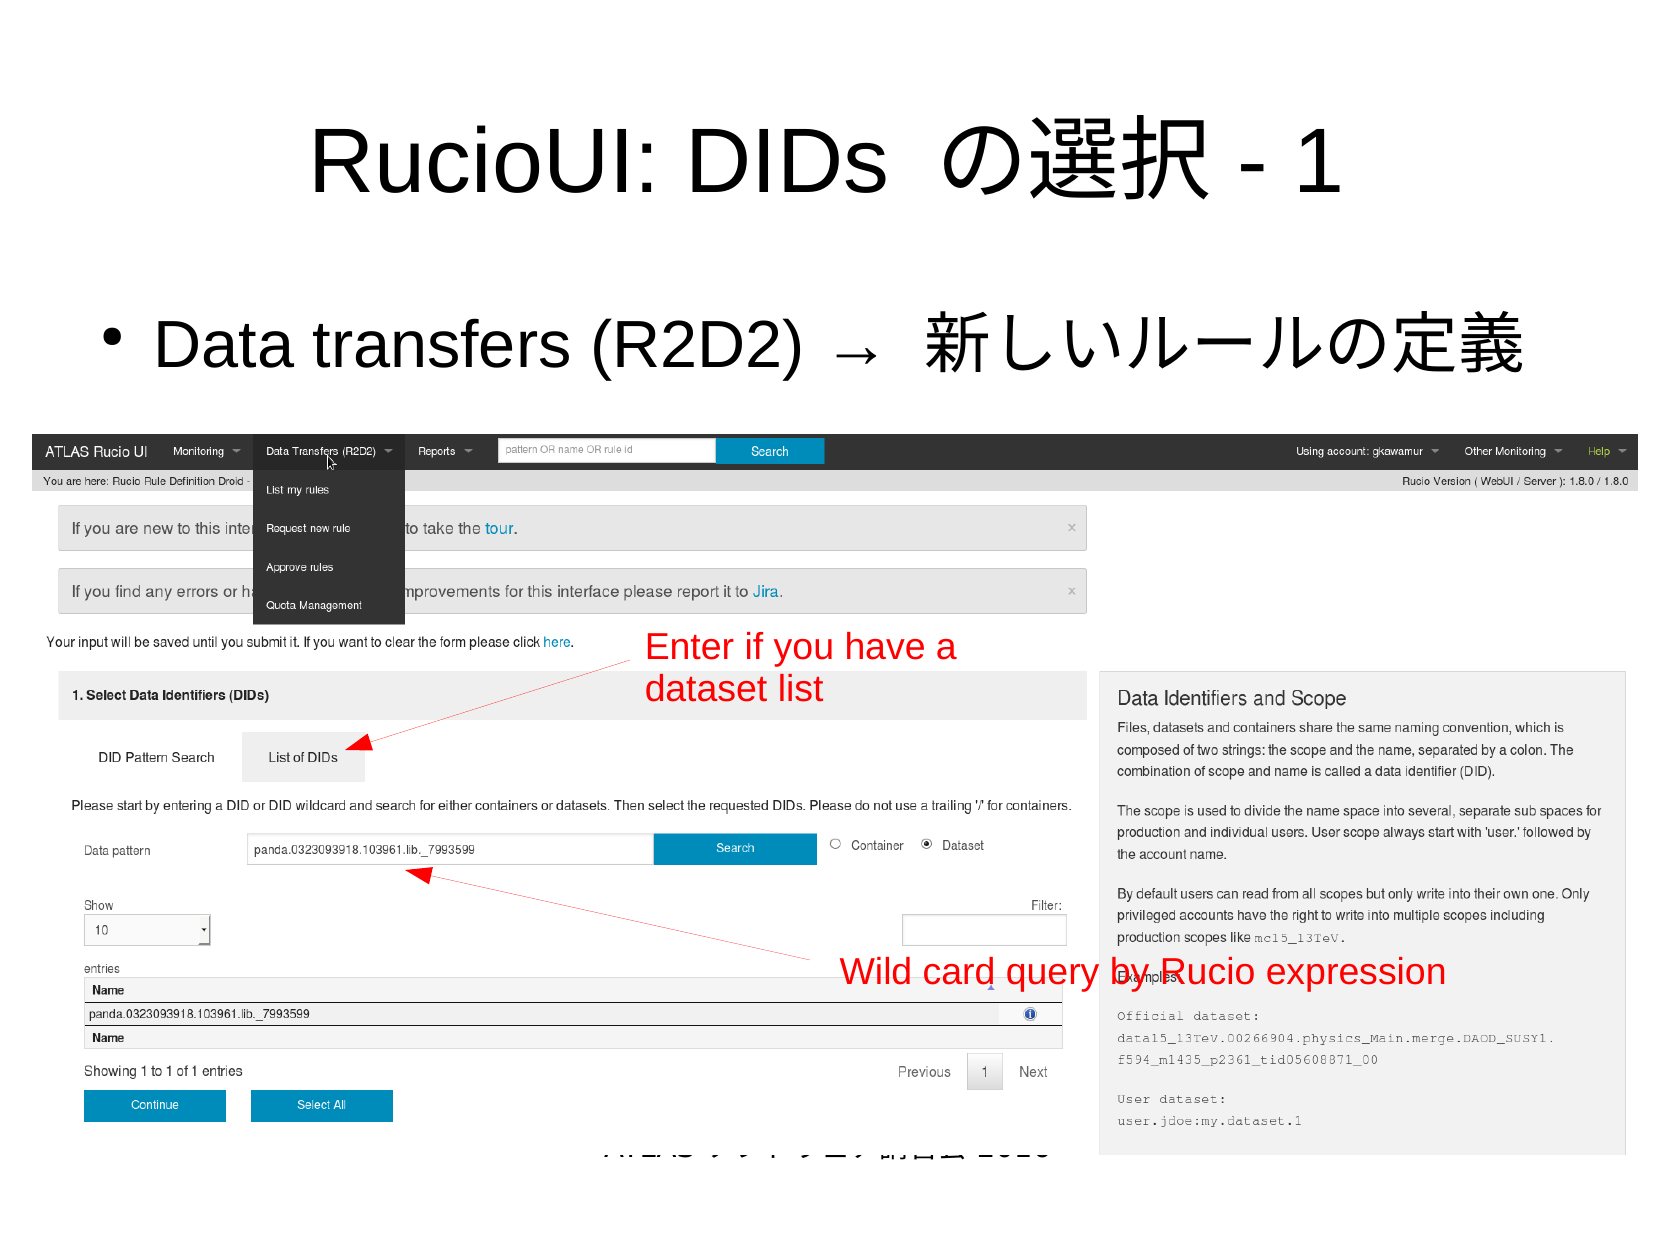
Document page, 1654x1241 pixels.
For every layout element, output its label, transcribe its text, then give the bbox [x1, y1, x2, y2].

title RucioUI: DIDs の選択- 1 [82, 49, 1571, 257]
list Data transfers (R2D2) → 新しいルールの定義 [82, 290, 1571, 434]
picture [32, 434, 1638, 1156]
text_box Enter if you have a dataset list [630, 618, 1066, 717]
text_box Wild card query by Rucio expression [824, 943, 1486, 1000]
